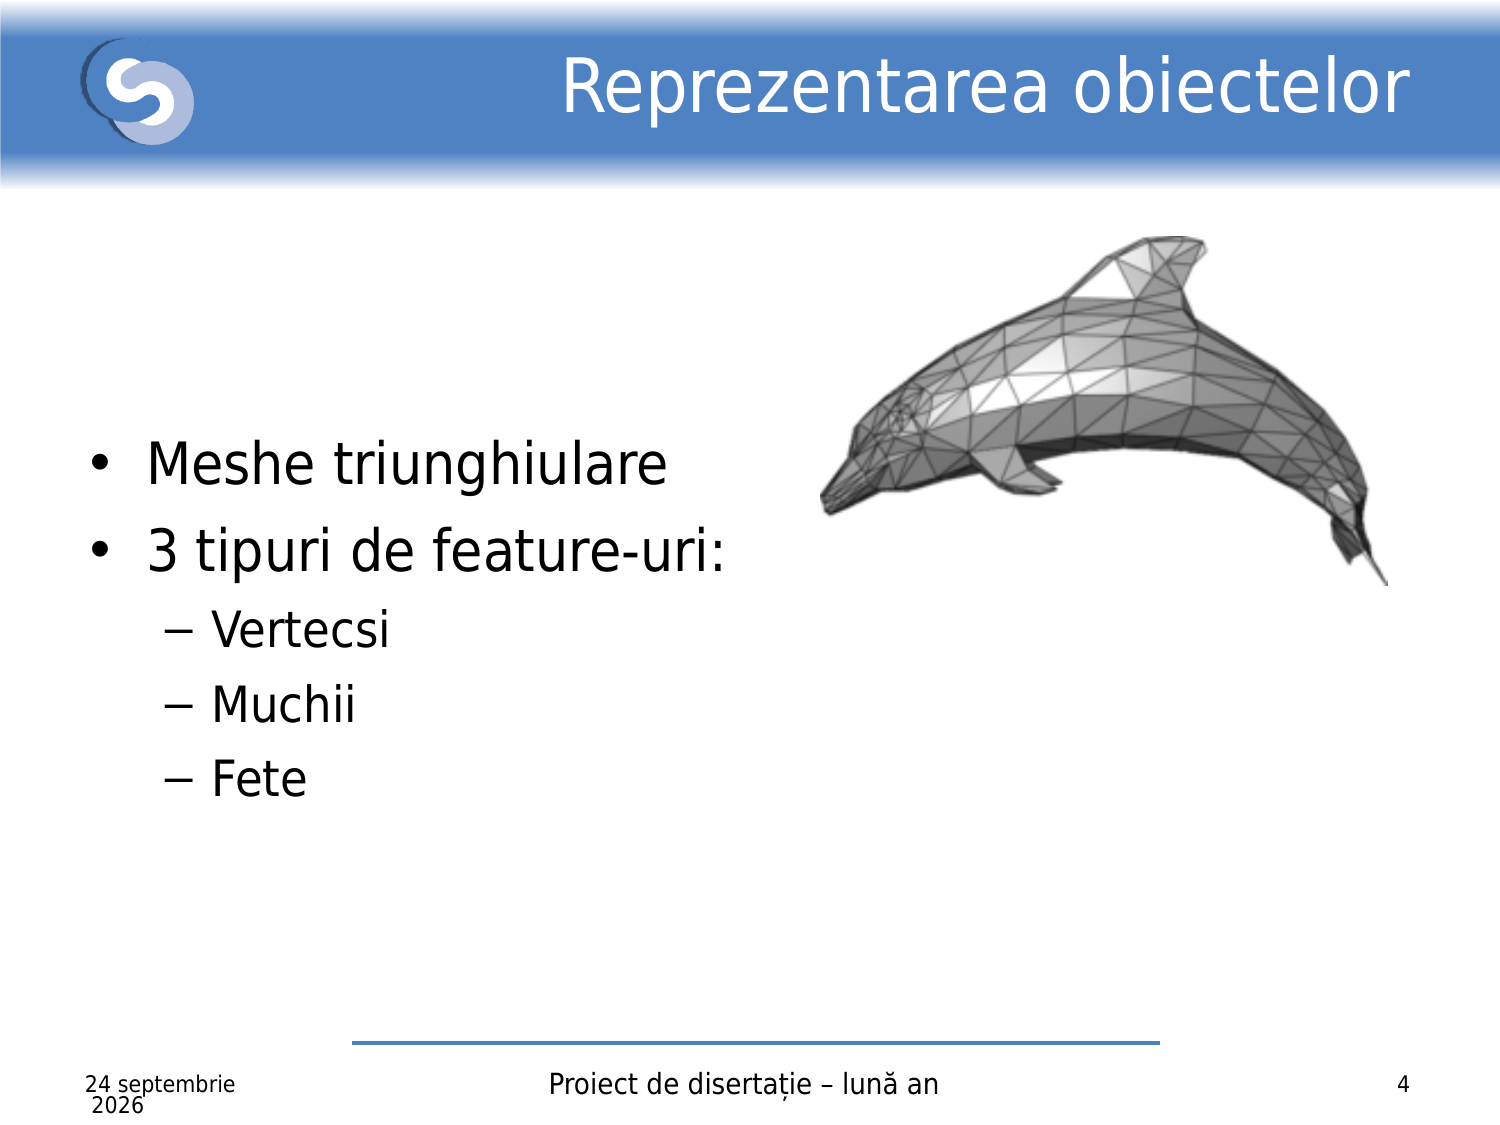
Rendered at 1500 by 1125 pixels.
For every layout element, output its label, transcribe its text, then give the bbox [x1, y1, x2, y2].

picture [0, 0, 1500, 189]
picture [820, 236, 1388, 586]
list Meshe triunghiulare 3 tipuri de feature-uri: Vertecsi Muchii Fete [75, 217, 1426, 1016]
title Reprezentarea obiectelor [199, 11, 1425, 155]
